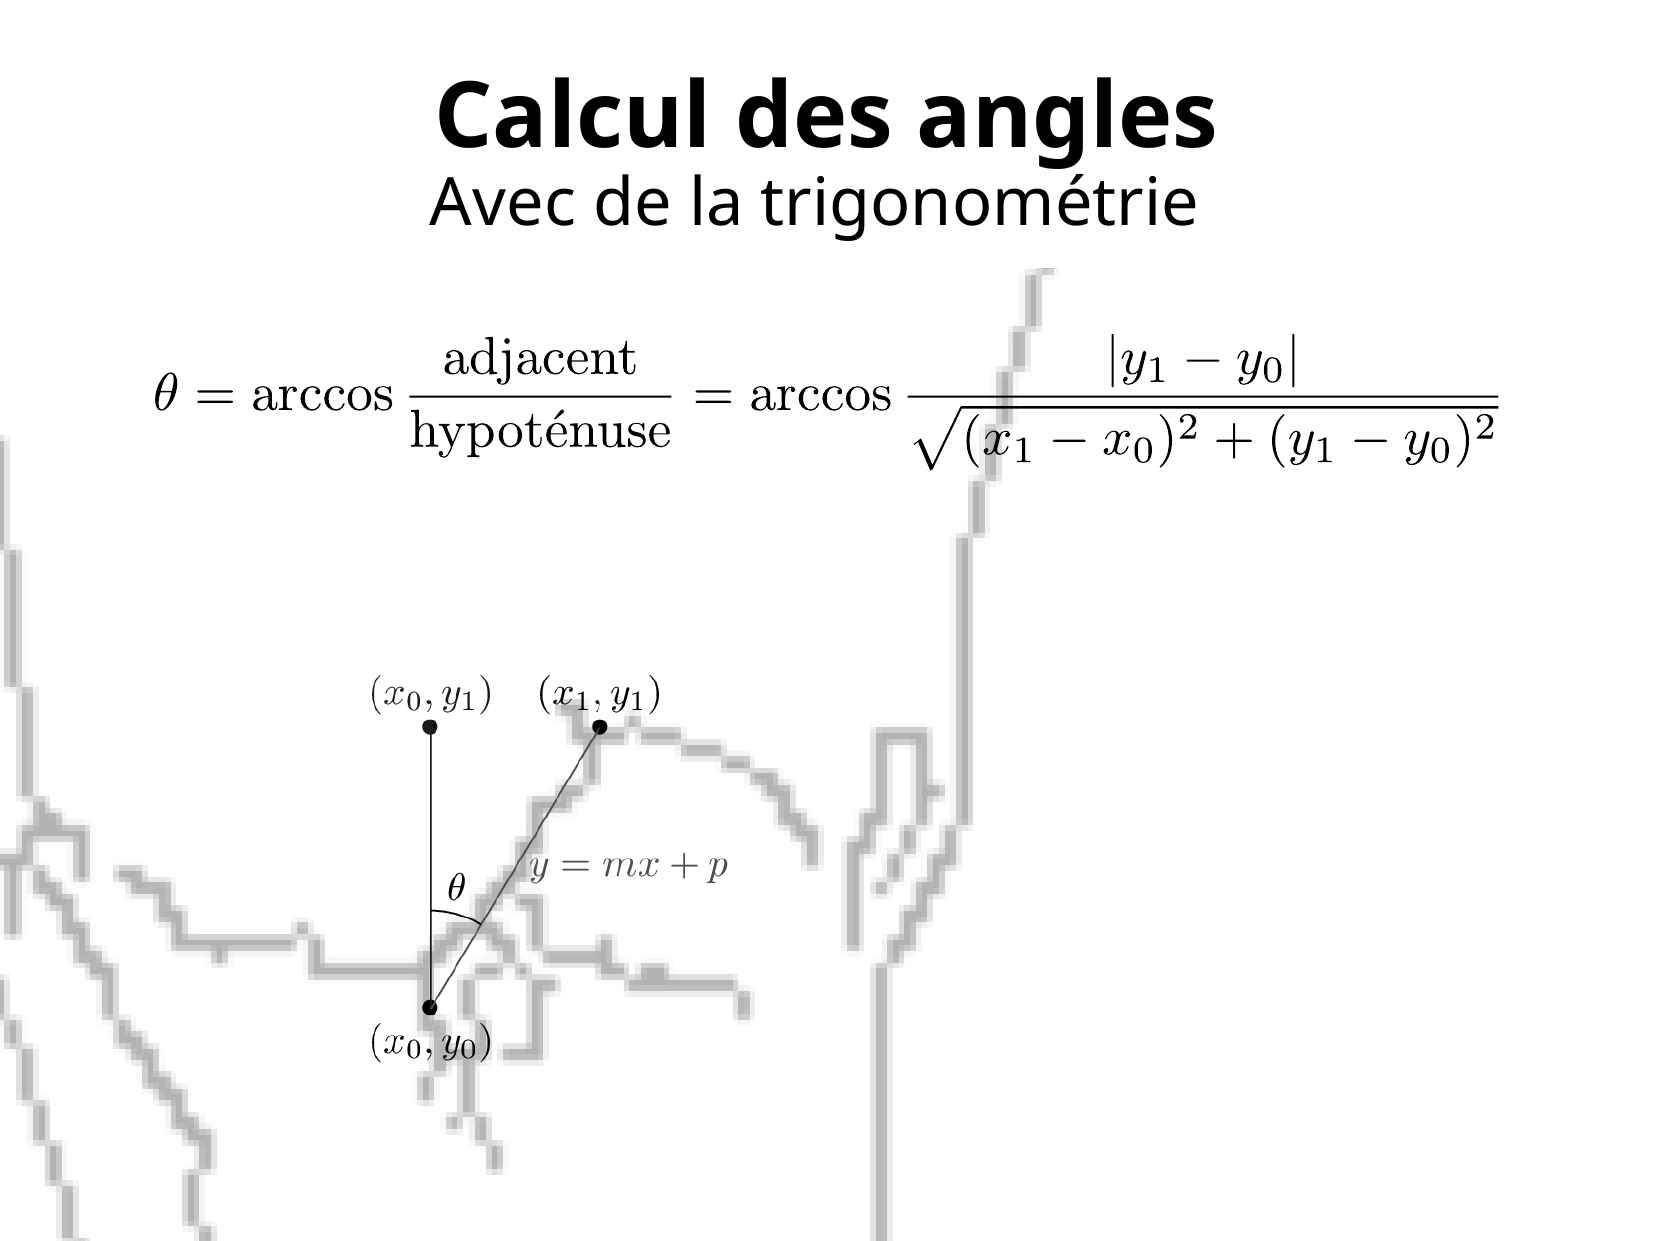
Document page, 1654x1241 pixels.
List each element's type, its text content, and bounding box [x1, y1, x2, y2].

text_box [1016, 437, 1031, 463]
text_box [983, 430, 1011, 455]
text_box [1179, 413, 1197, 439]
text_box [1134, 437, 1152, 463]
text_box [1289, 430, 1314, 466]
text_box [1216, 423, 1252, 459]
text_box [155, 372, 178, 411]
text_box [438, 423, 465, 458]
text_box [374, 386, 393, 411]
text_box [913, 406, 1499, 471]
text_box [751, 386, 776, 411]
text_box [570, 423, 597, 447]
text_box [444, 349, 469, 375]
text_box [253, 386, 278, 411]
text_box [411, 409, 439, 447]
text_box [347, 386, 372, 411]
title Calcul des angles [82, 8, 1571, 216]
text_box [470, 336, 498, 375]
text_box [798, 386, 820, 411]
text_box [1237, 350, 1263, 385]
text_box [1159, 414, 1173, 468]
text_box [628, 422, 646, 448]
picture [1246, 354, 1257, 373]
text_box [1103, 430, 1131, 455]
text_box [777, 386, 796, 411]
text_box [1476, 413, 1494, 439]
text_box [300, 386, 321, 411]
text_box [822, 386, 843, 411]
text_box [1150, 357, 1165, 382]
text_box [1272, 414, 1285, 468]
text_box [598, 423, 626, 448]
text_box [1431, 437, 1449, 463]
text_box [498, 422, 523, 448]
list Avec de la trigonométrie [71, 153, 1560, 239]
text_box [496, 350, 510, 385]
text_box [618, 340, 636, 375]
text_box [1456, 414, 1469, 468]
text_box [517, 349, 542, 375]
text_box [649, 422, 670, 448]
text_box [567, 349, 588, 375]
picture [0, 268, 1394, 1241]
text_box [279, 386, 298, 411]
text_box [324, 386, 345, 411]
text_box [1317, 437, 1332, 463]
text_box [554, 409, 565, 420]
text_box [1263, 357, 1282, 383]
text_box [873, 386, 891, 411]
text_box [467, 423, 494, 458]
text_box [546, 422, 567, 448]
text_box [1121, 350, 1147, 385]
picture [1130, 354, 1142, 373]
text_box [591, 350, 619, 374]
text_box [966, 414, 979, 468]
text_box [543, 349, 565, 375]
text_box [845, 386, 870, 411]
text_box [524, 413, 542, 448]
text_box [1404, 430, 1430, 466]
